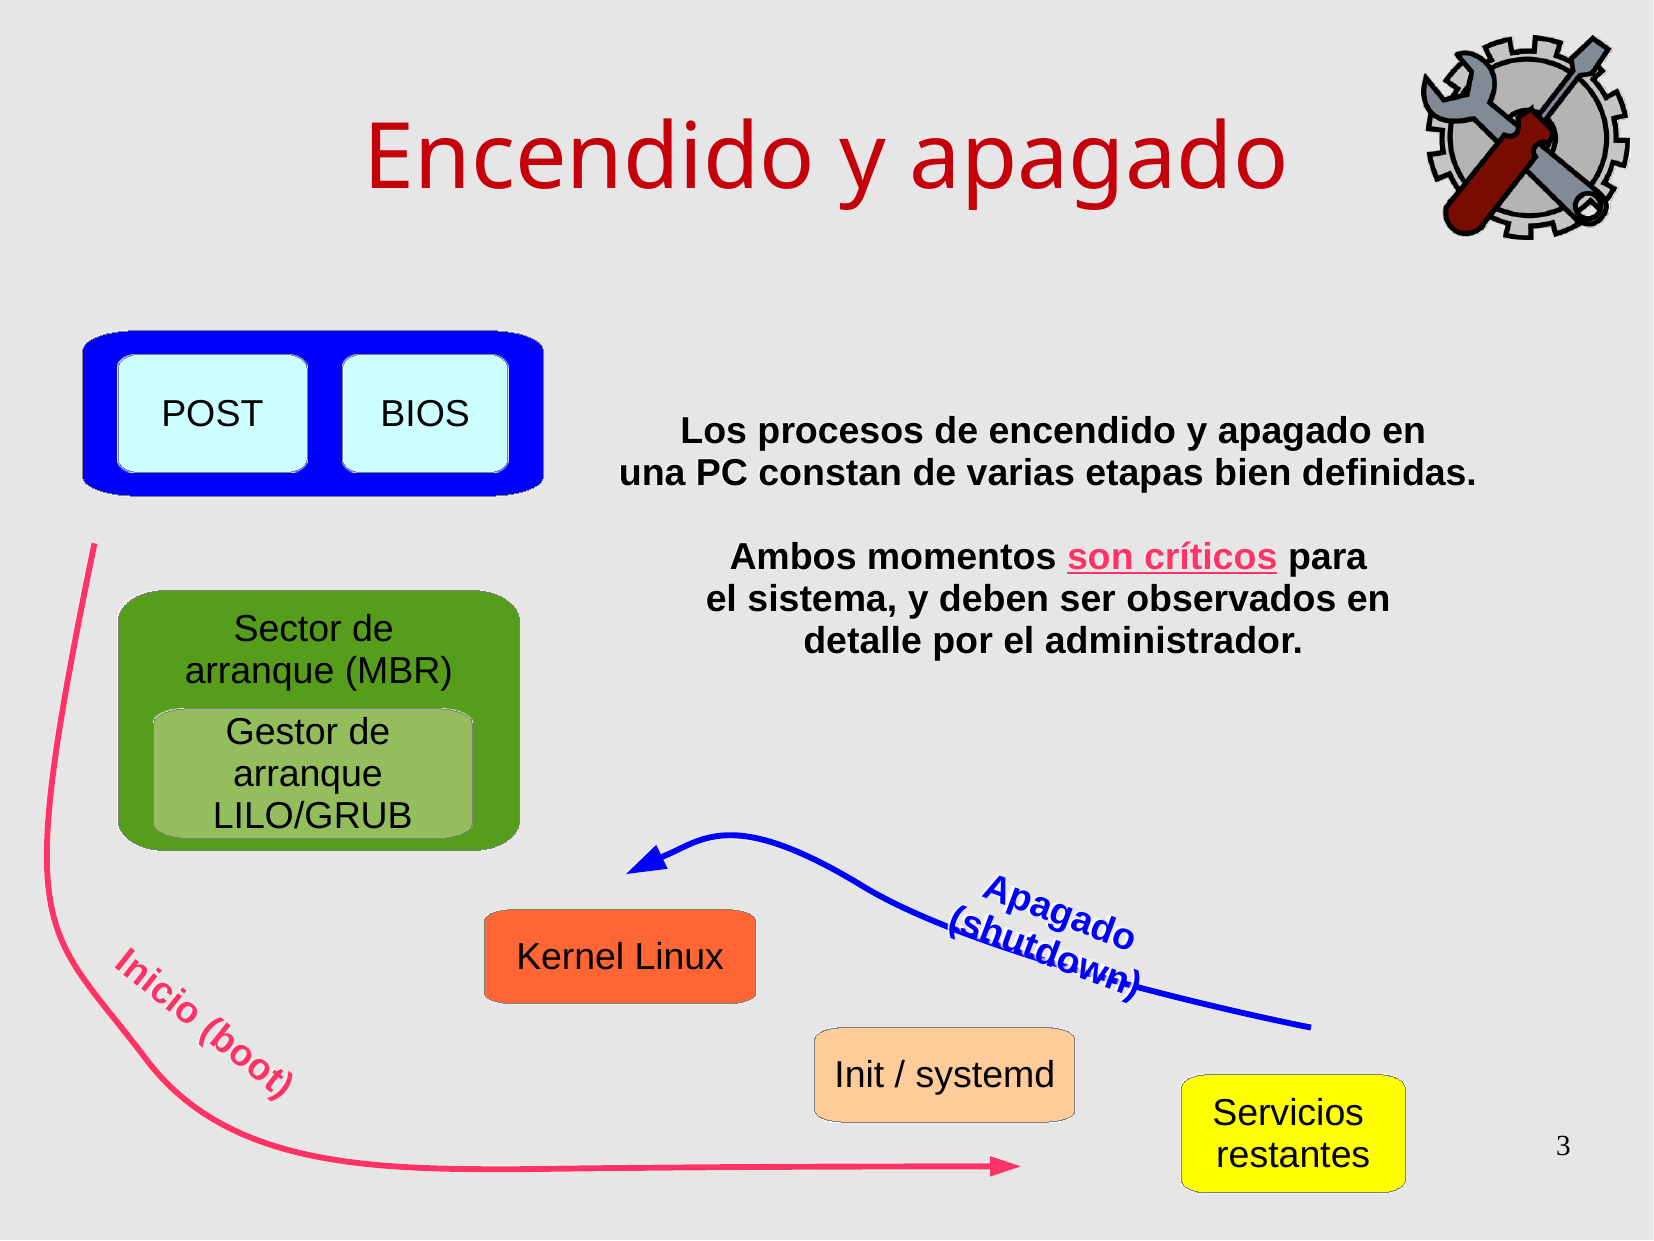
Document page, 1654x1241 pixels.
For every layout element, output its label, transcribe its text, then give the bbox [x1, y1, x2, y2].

title Encendido y apagado [82, 49, 1571, 257]
text_box Inicio (boot) [91, 925, 319, 1123]
text_box Init / systemd [814, 1027, 1075, 1123]
text_box Gestor de arranque LILO/GRUB [153, 708, 473, 839]
text_box Kernel Linux [484, 909, 756, 1004]
text_box POST [118, 354, 308, 473]
text_box Apagado (shutdown) [862, 814, 1259, 1010]
text_box Sector de arranque (MBR) [118, 590, 520, 851]
text_box Servicios restantes [1181, 1074, 1406, 1193]
text_box [82, 330, 544, 497]
text_box Los procesos de encendido y apagado en una PC constan de varias etapas bien definidas. Ambos momentos son críticos para el sistema, y deben ser observados en detalle por el administrador. [604, 402, 1504, 712]
picture [1421, 35, 1630, 240]
text_box BIOS [342, 354, 508, 473]
